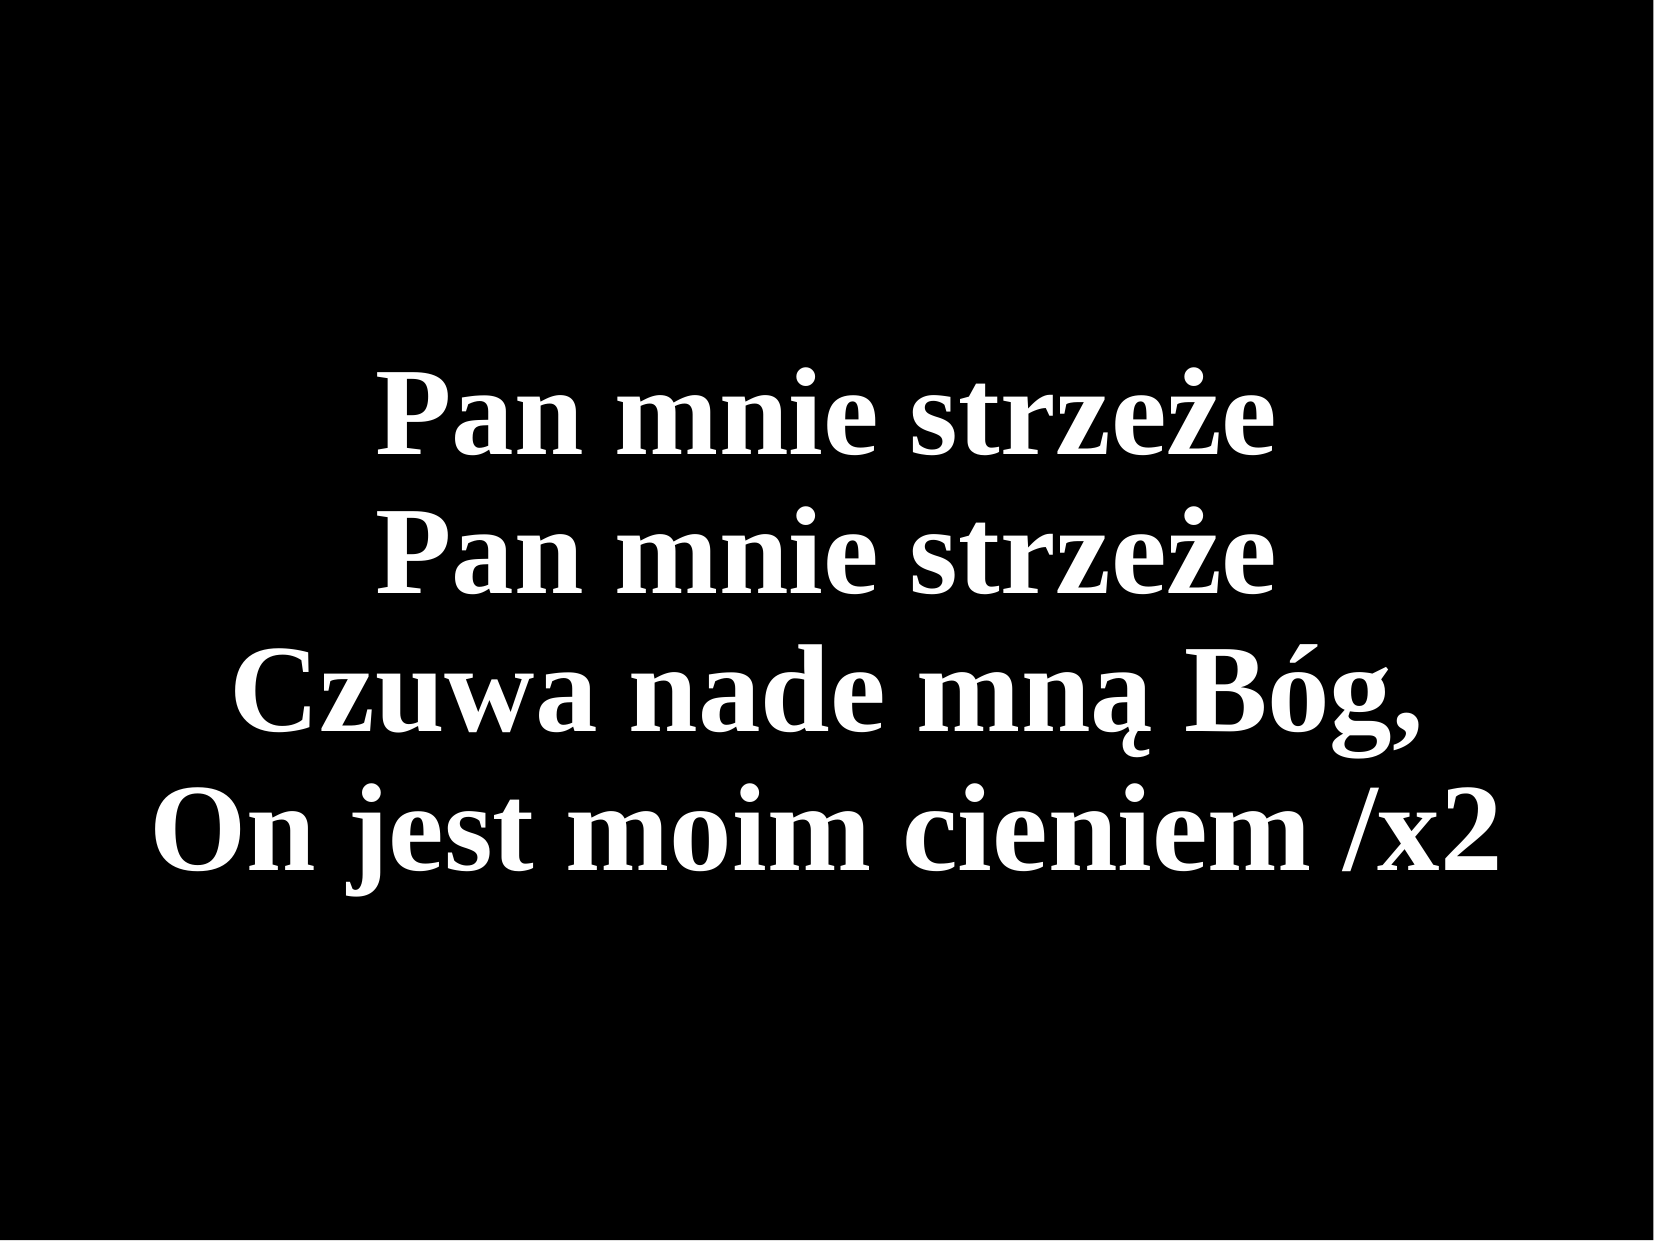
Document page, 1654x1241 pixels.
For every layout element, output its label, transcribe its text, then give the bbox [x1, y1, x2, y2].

title Pan mnie strzeże Pan mnie strzeże Czuwa nade mną Bóg, On jest moim cieniem /x2 [0, 0, 1654, 1241]
